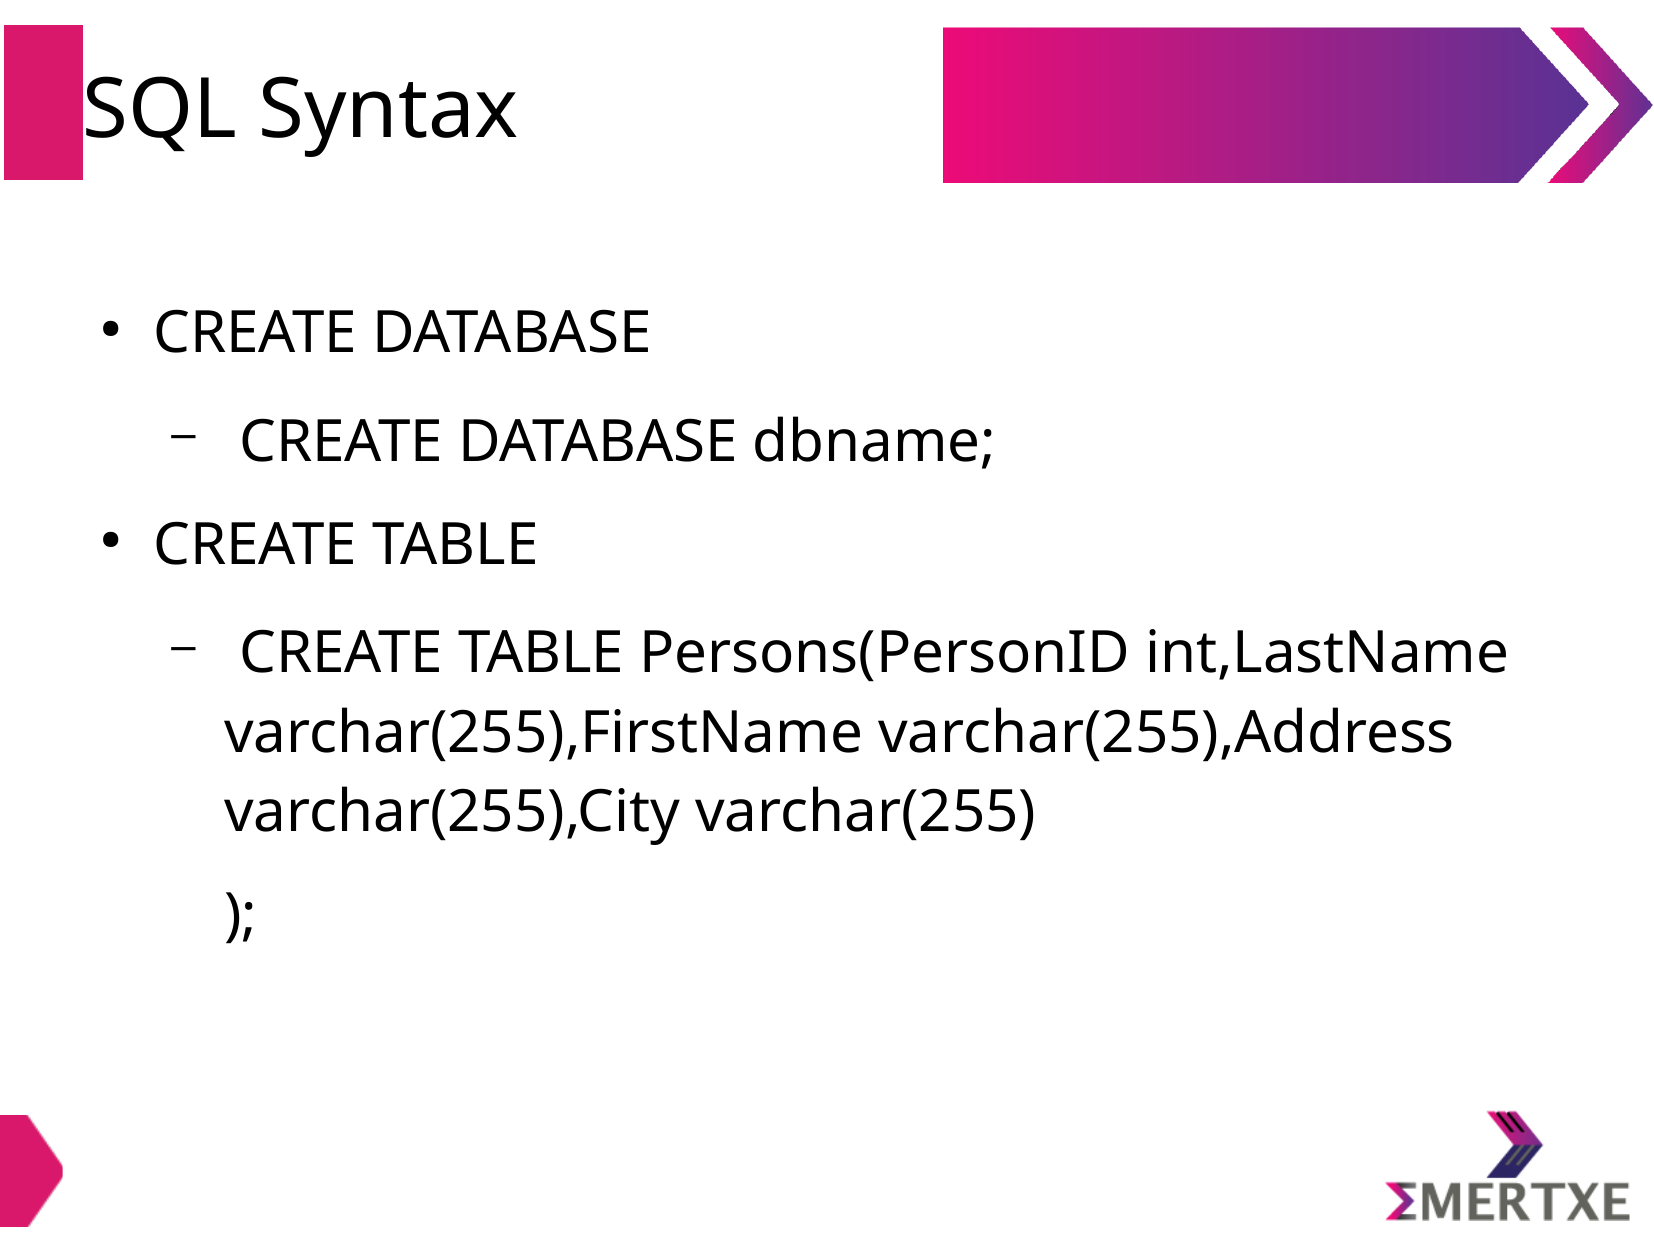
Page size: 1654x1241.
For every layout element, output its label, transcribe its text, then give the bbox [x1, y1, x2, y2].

picture [1385, 1107, 1631, 1221]
picture [1571, 27, 1653, 183]
list CREATE DATABASE CREATE DATABASE dbname; CREATE TABLE CREATE TABLE Persons(PersonID int,LastName varchar(255),FirstName varchar(255),Address varchar(255),City varchar(255) ); [82, 290, 1571, 1010]
title SQL Syntax [82, 2, 1571, 210]
